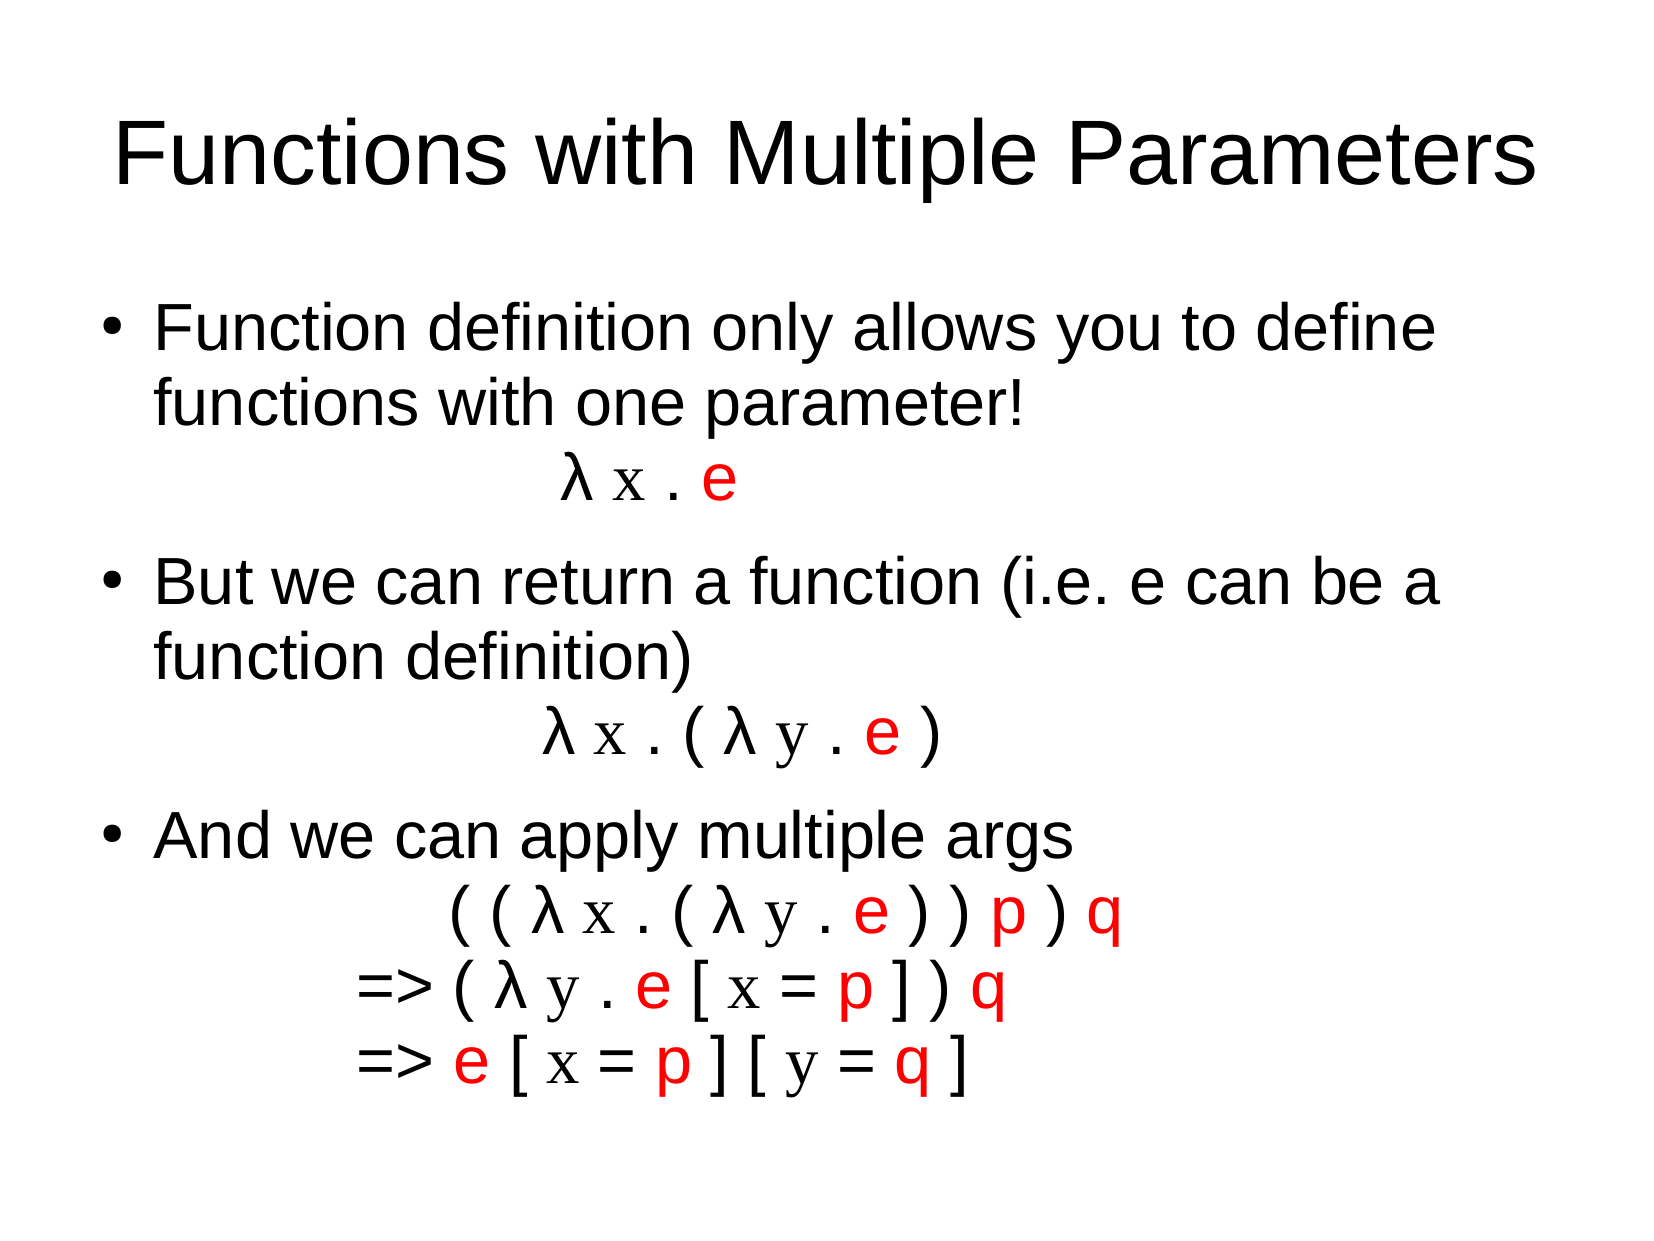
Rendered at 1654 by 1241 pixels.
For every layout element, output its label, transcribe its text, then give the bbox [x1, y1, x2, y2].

list Function definition only allows you to define functions with one parameter! λ x . e But we can return a function (i.e. e can be a function definition) λ x . ( λ y . e ) And we can apply multiple args ( ( λ x . ( λ y . e ) ) p ) q => ( λ y . e [ x = p ] ) q => e [ x = p ] [ y = q ] [82, 290, 1571, 1156]
title Functions with Multiple Parameters [82, 49, 1571, 257]
